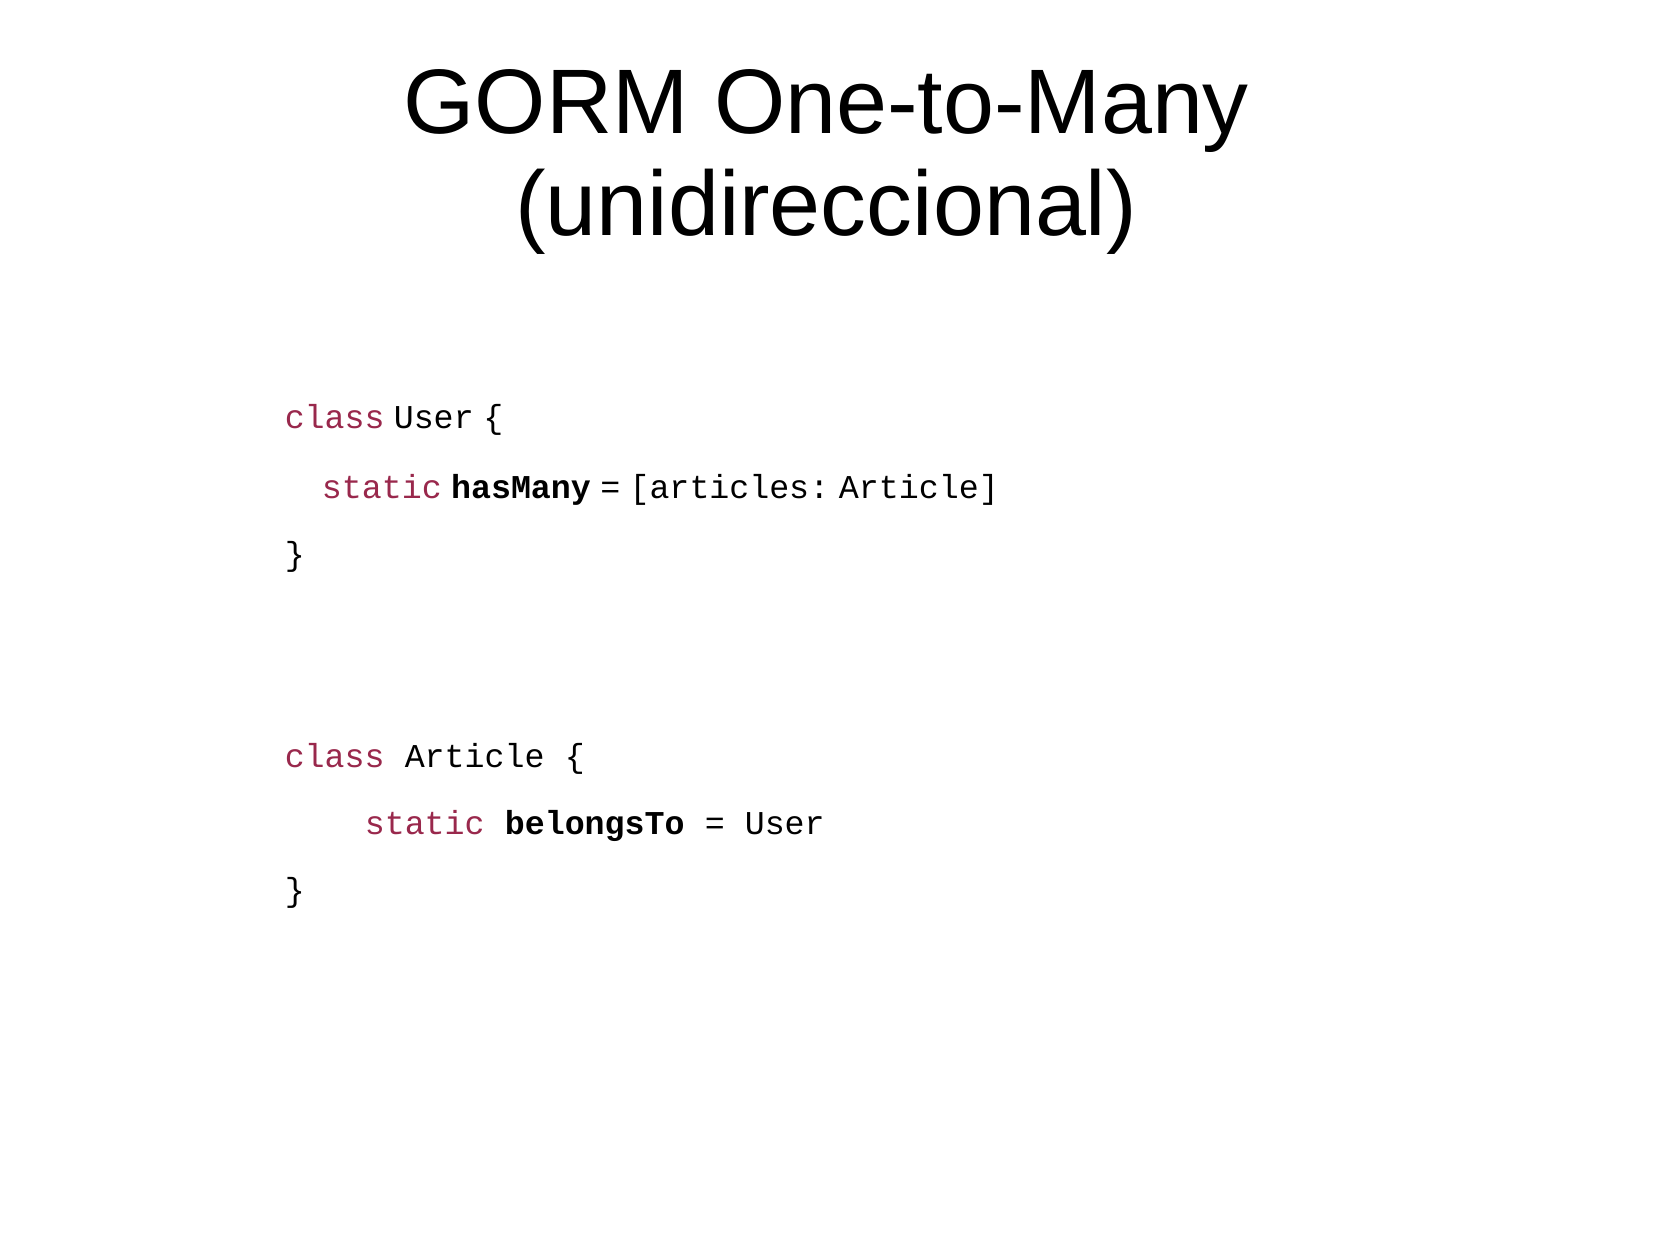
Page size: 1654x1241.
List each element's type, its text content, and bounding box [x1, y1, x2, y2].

list class User { static hasMany = [articles: Article] } class Article { static belongsTo = User } [284, 398, 1654, 1118]
title GORM One-to-Many (unidireccional) [82, 49, 1571, 257]
